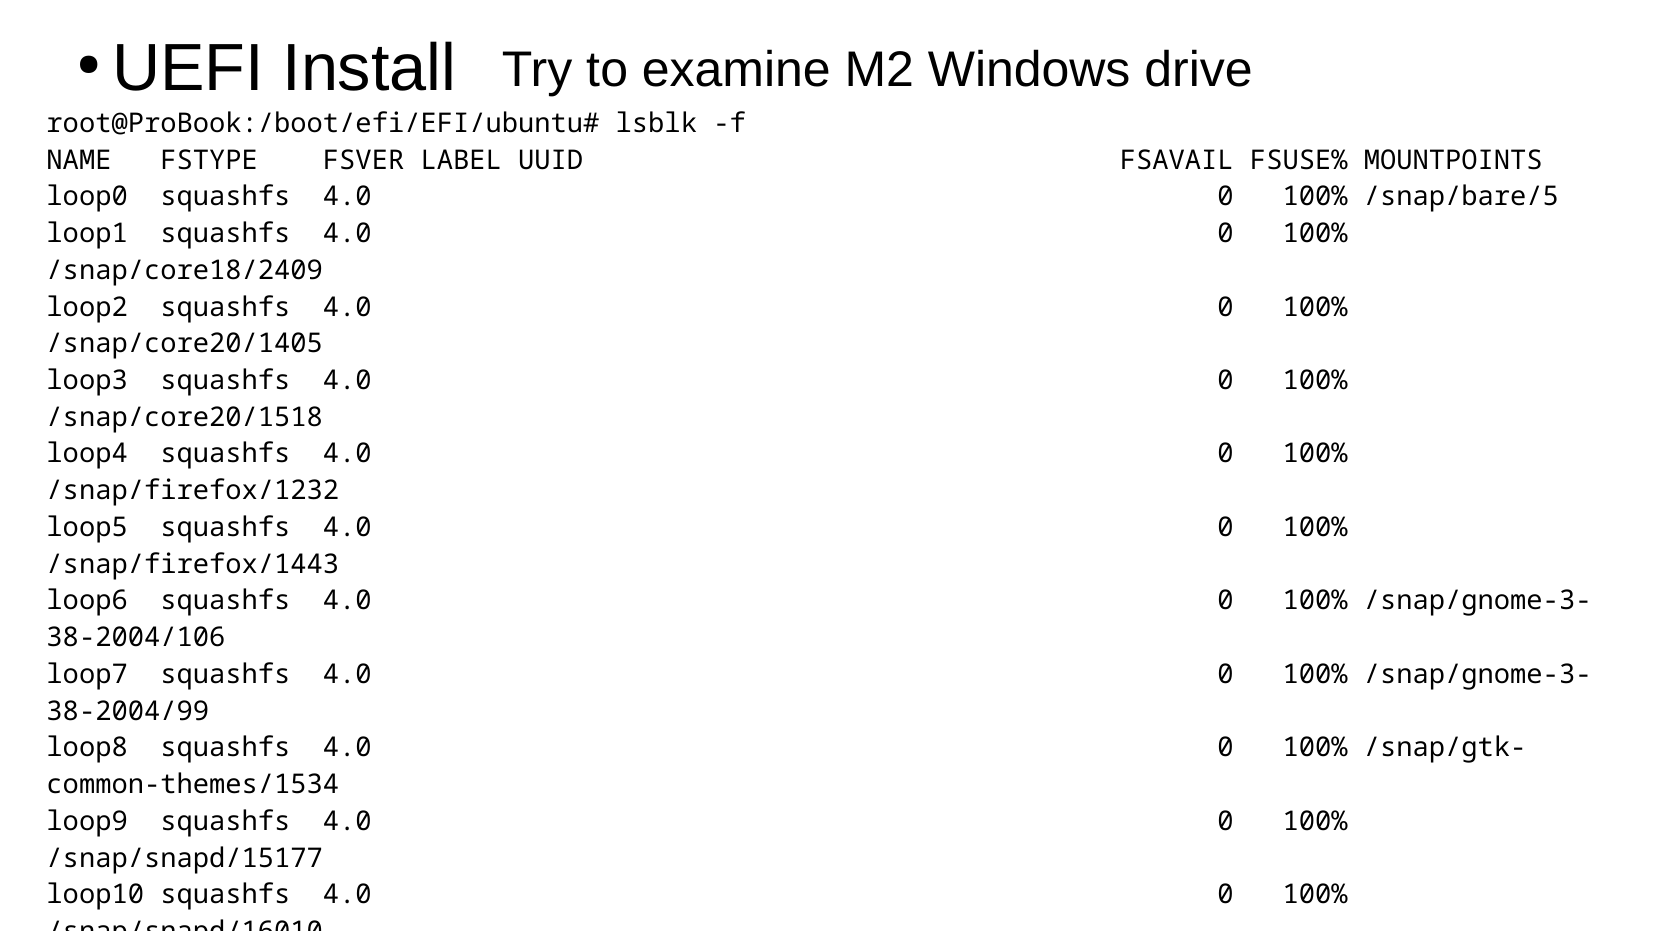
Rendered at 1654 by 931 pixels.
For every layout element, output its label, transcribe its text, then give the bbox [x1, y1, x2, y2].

text_box root@ProBook:/boot/efi/EFI/ubuntu# lsblk -f NAME FSTYPE FSVER LABEL UUID FSAVAIL FSUSE% MOUNTPOINTS loop0 squashfs 4.0 0 100% /snap/bare/5 loop1 squashfs 4.0 0 100% /snap/core18/2409 loop2 squashfs 4.0 0 100% /snap/core20/1405 loop3 squashfs 4.0 0 100% /snap/core20/1518 loop4 squashfs 4.0 0 100% /snap/firefox/1232 loop5 squashfs 4.0 0 100% /snap/firefox/1443 loop6 squashfs 4.0 0 100% /snap/gnome-3-38-2004/106 loop7 squashfs 4.0 0 100% /snap/gnome-3-38-2004/99 loop8 squashfs 4.0 0 100% /snap/gtk-common-themes/1534 loop9 squashfs 4.0 0 100% /snap/snapd/15177 loop10 squashfs 4.0 0 100% /snap/snapd/16010 loop11 squashfs 4.0 0 100% /snap/snapd-desktop-integration/10 loop12 squashfs 4.0 0 100% /snap/snapd-desktop-integration/14 loop13 squashfs 4.0 0 100% /snap/software-boutique/57 loop14 squashfs 4.0 0 100% /snap/ubuntu-mate-welcome/709 loop15 squashfs 4.0 0 100% /snap/zoom-client/170 sda ├─sda1 vfat FAT32 2766-7586 501.7M 1% /boot/efi ├─sda2 ext4 1.0 34ab40ce-9234-471e-8422-92123215df93 9.9G 44% / ├─sda3 ext4 1.0 44015b24-2a93-4813-b89c-06879d692ff6 25.8G 65% /home └─sda4 swap 1 ed765d00-1815-427b-a075-f95e2d4e6e0f [SWAP] sdb ├─sdb1 vfat FAT32 CA47-ED6E ├─sdb2 ├─sdb3 BitLocker 2 └─sdb4 ntfs CA44B44A44B43AD1 sr0 [31, 96, 1630, 916]
title UEFI Install [76, 29, 1565, 96]
subtitle Try to examine M2 Windows drive [501, 41, 1300, 96]
